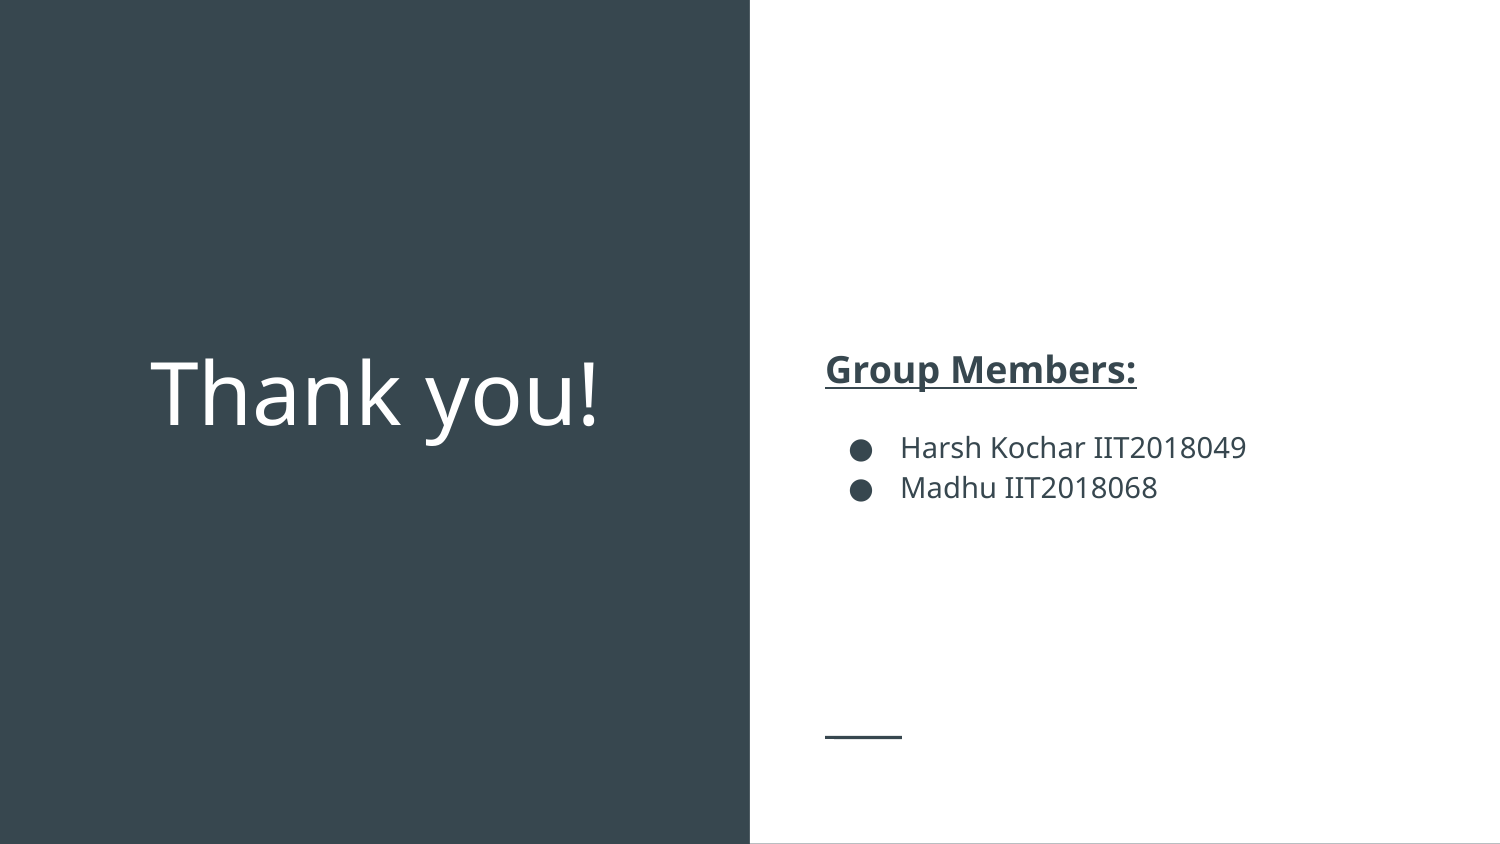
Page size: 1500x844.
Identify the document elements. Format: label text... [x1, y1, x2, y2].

title Thank you! [43, 177, 708, 458]
list Group Members: Harsh Kochar IIT2018049 Madhu IIT2018068 [810, 118, 1440, 725]
